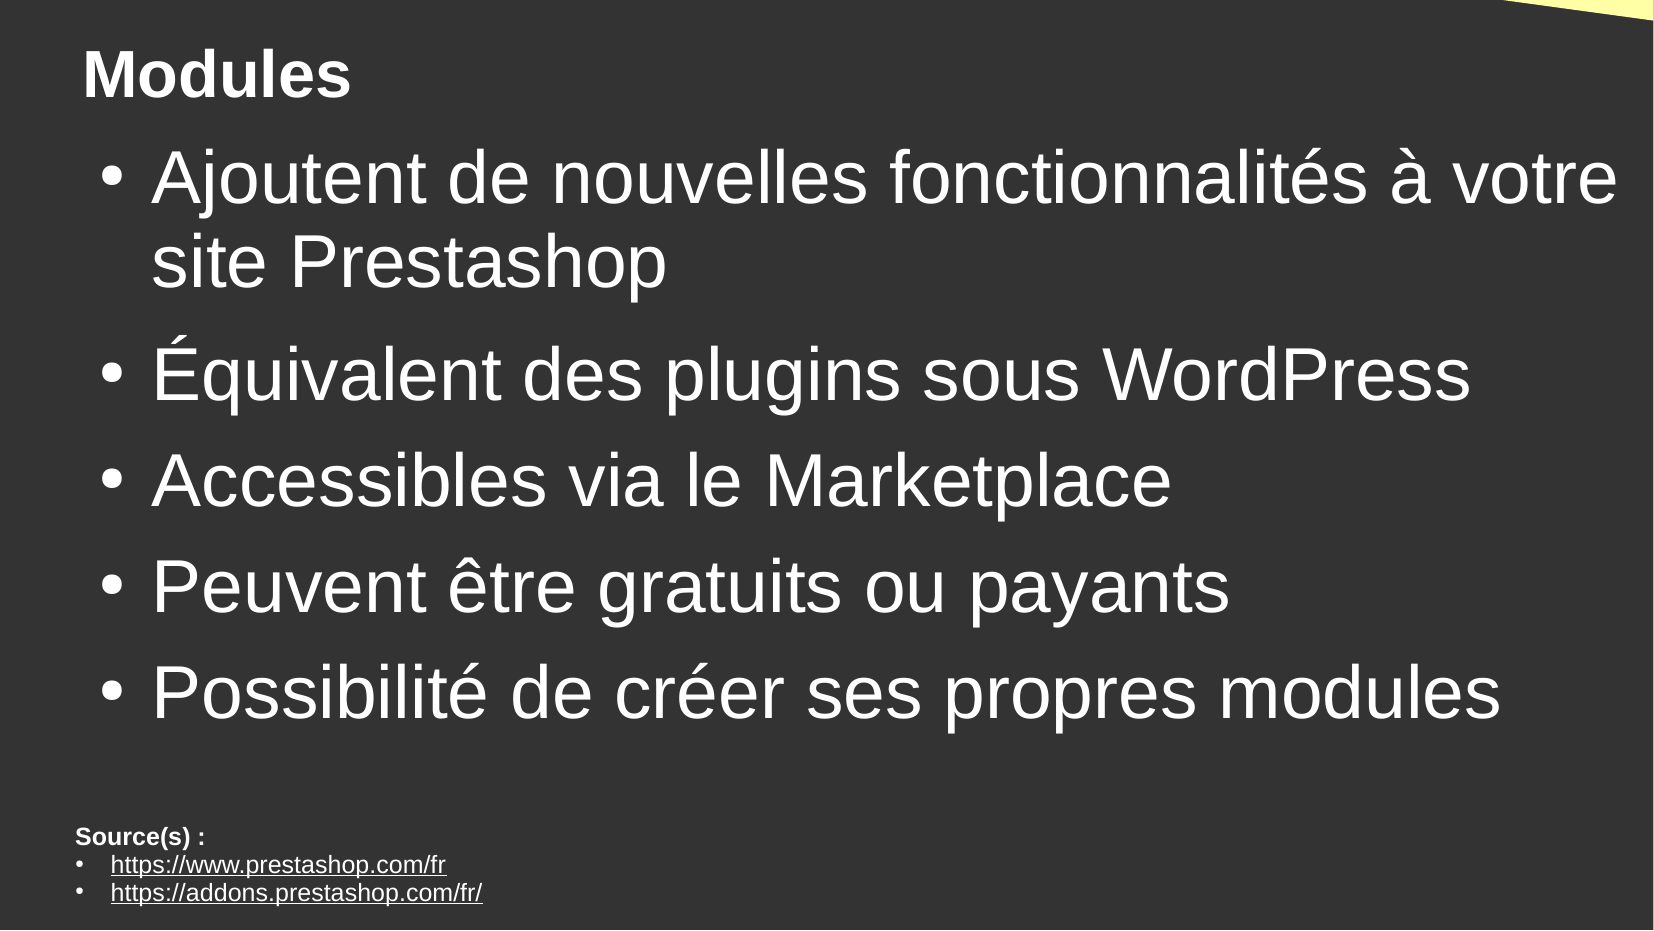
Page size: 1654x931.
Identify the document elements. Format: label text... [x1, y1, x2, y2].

title Modules [82, 37, 1571, 114]
list Ajoutent de nouvelles fonctionnalités à votre site Prestashop Équivalent des plugins sous WordPress Accessibles via le Marketplace Peuvent être gratuits ou payants Possibilité de créer ses propres modules [80, 135, 1620, 804]
text_box [1502, 0, 1654, 21]
text_box Source(s) : https://www.prestashop.com/fr https://addons.prestashop.com/fr/ [60, 814, 1546, 914]
